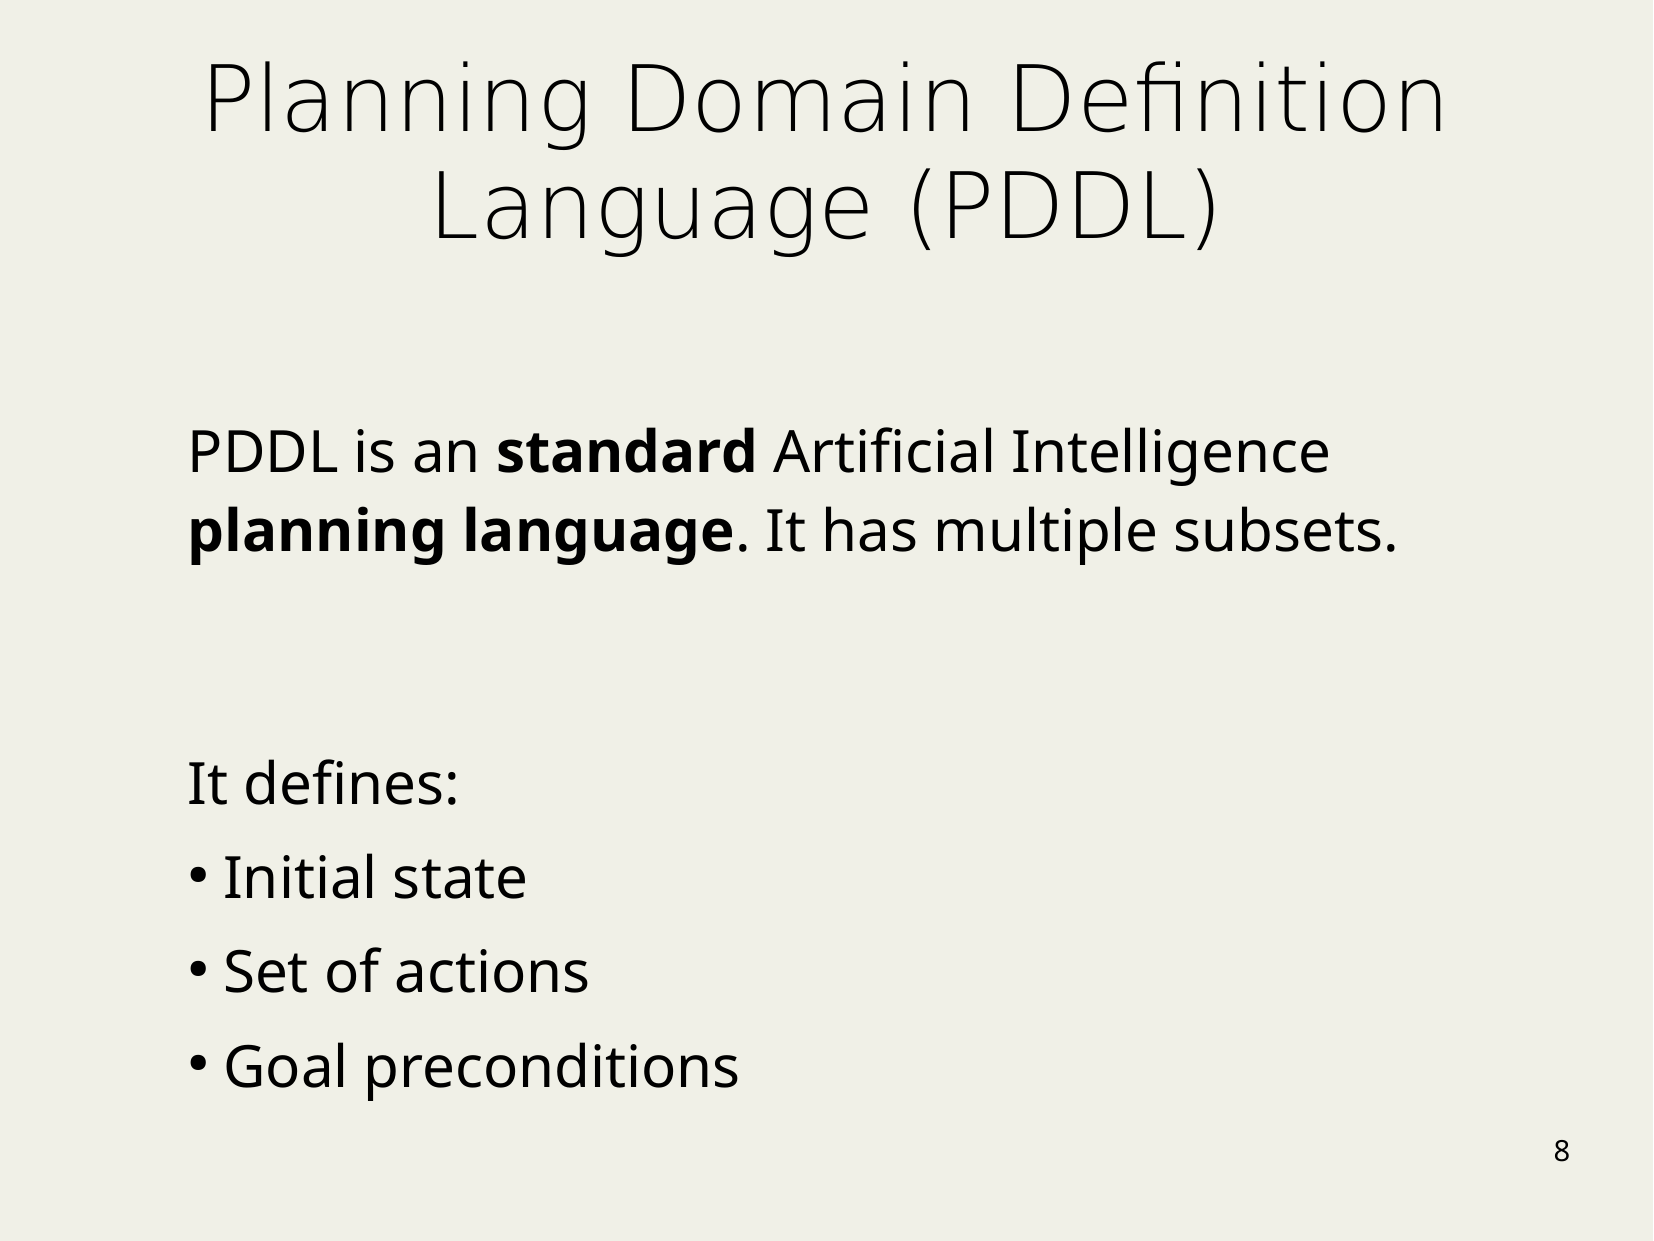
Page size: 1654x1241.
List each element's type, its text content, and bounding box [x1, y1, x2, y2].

text_box PDDL is an standard Artificial Intelligence planning language. It has multiple subsets. It defines: Initial state Set of actions Goal preconditions [173, 402, 1460, 1119]
title Planning Domain Definition Language (PDDL) [82, 45, 1571, 261]
